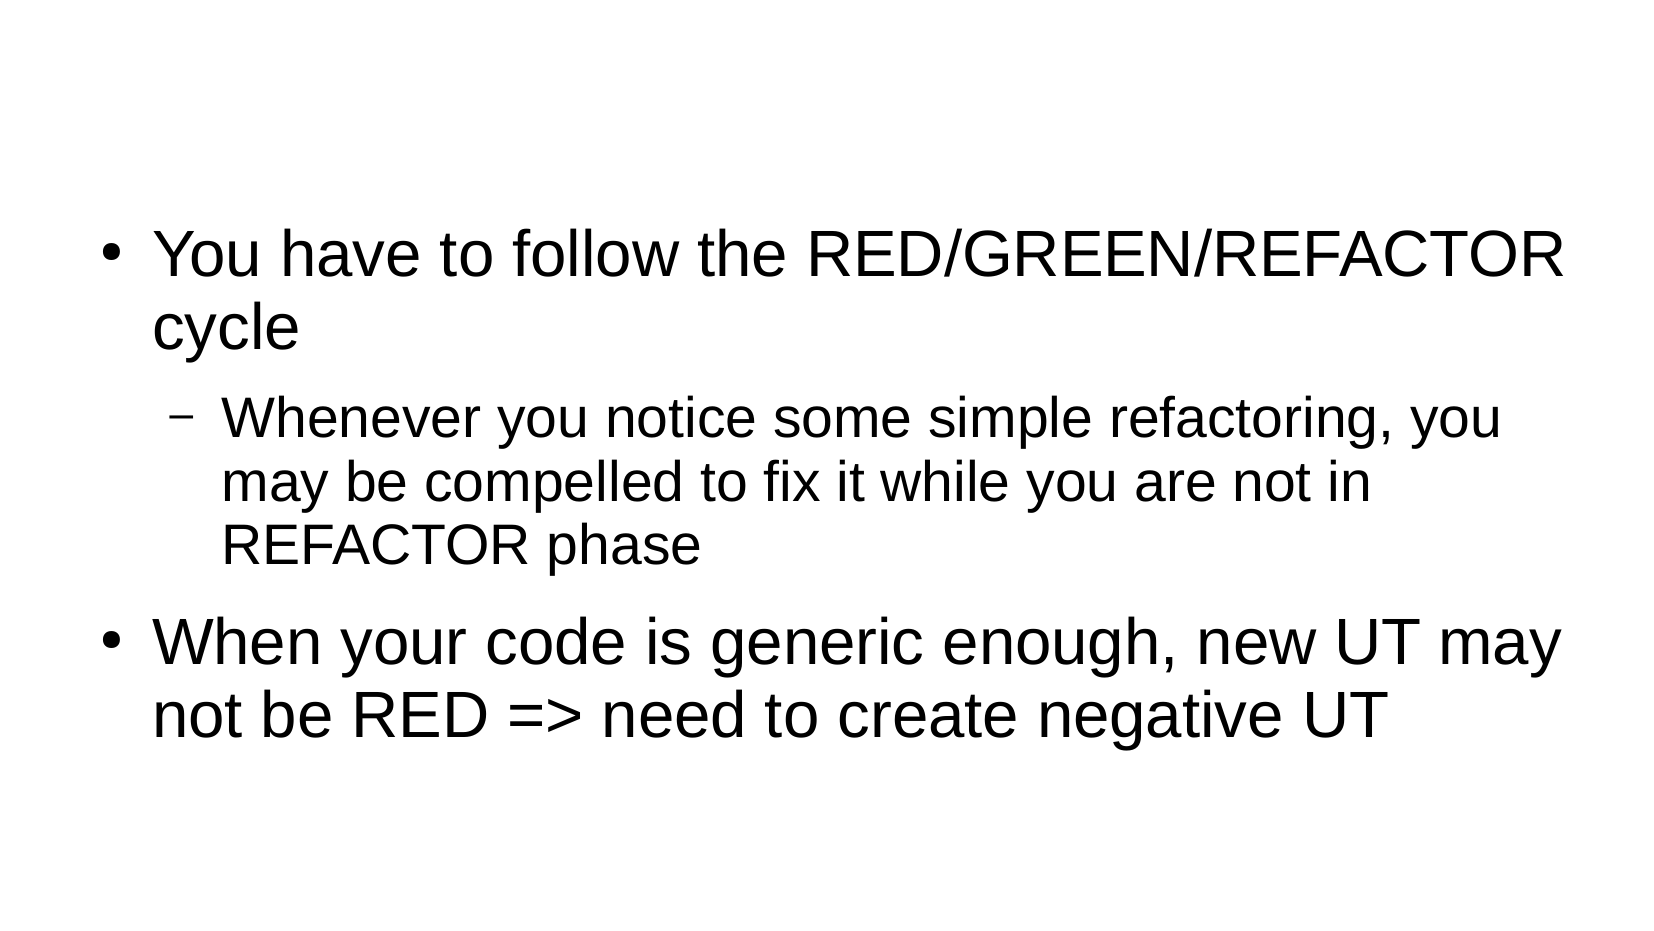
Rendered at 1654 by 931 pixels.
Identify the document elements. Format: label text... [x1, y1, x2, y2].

list You have to follow the RED/GREEN/REFACTOR cycle Whenever you notice some simple refactoring, you may be compelled to fix it while you are not in REFACTOR phase When your code is generic enough, new UT may not be RED => need to create negative UT [82, 217, 1571, 758]
